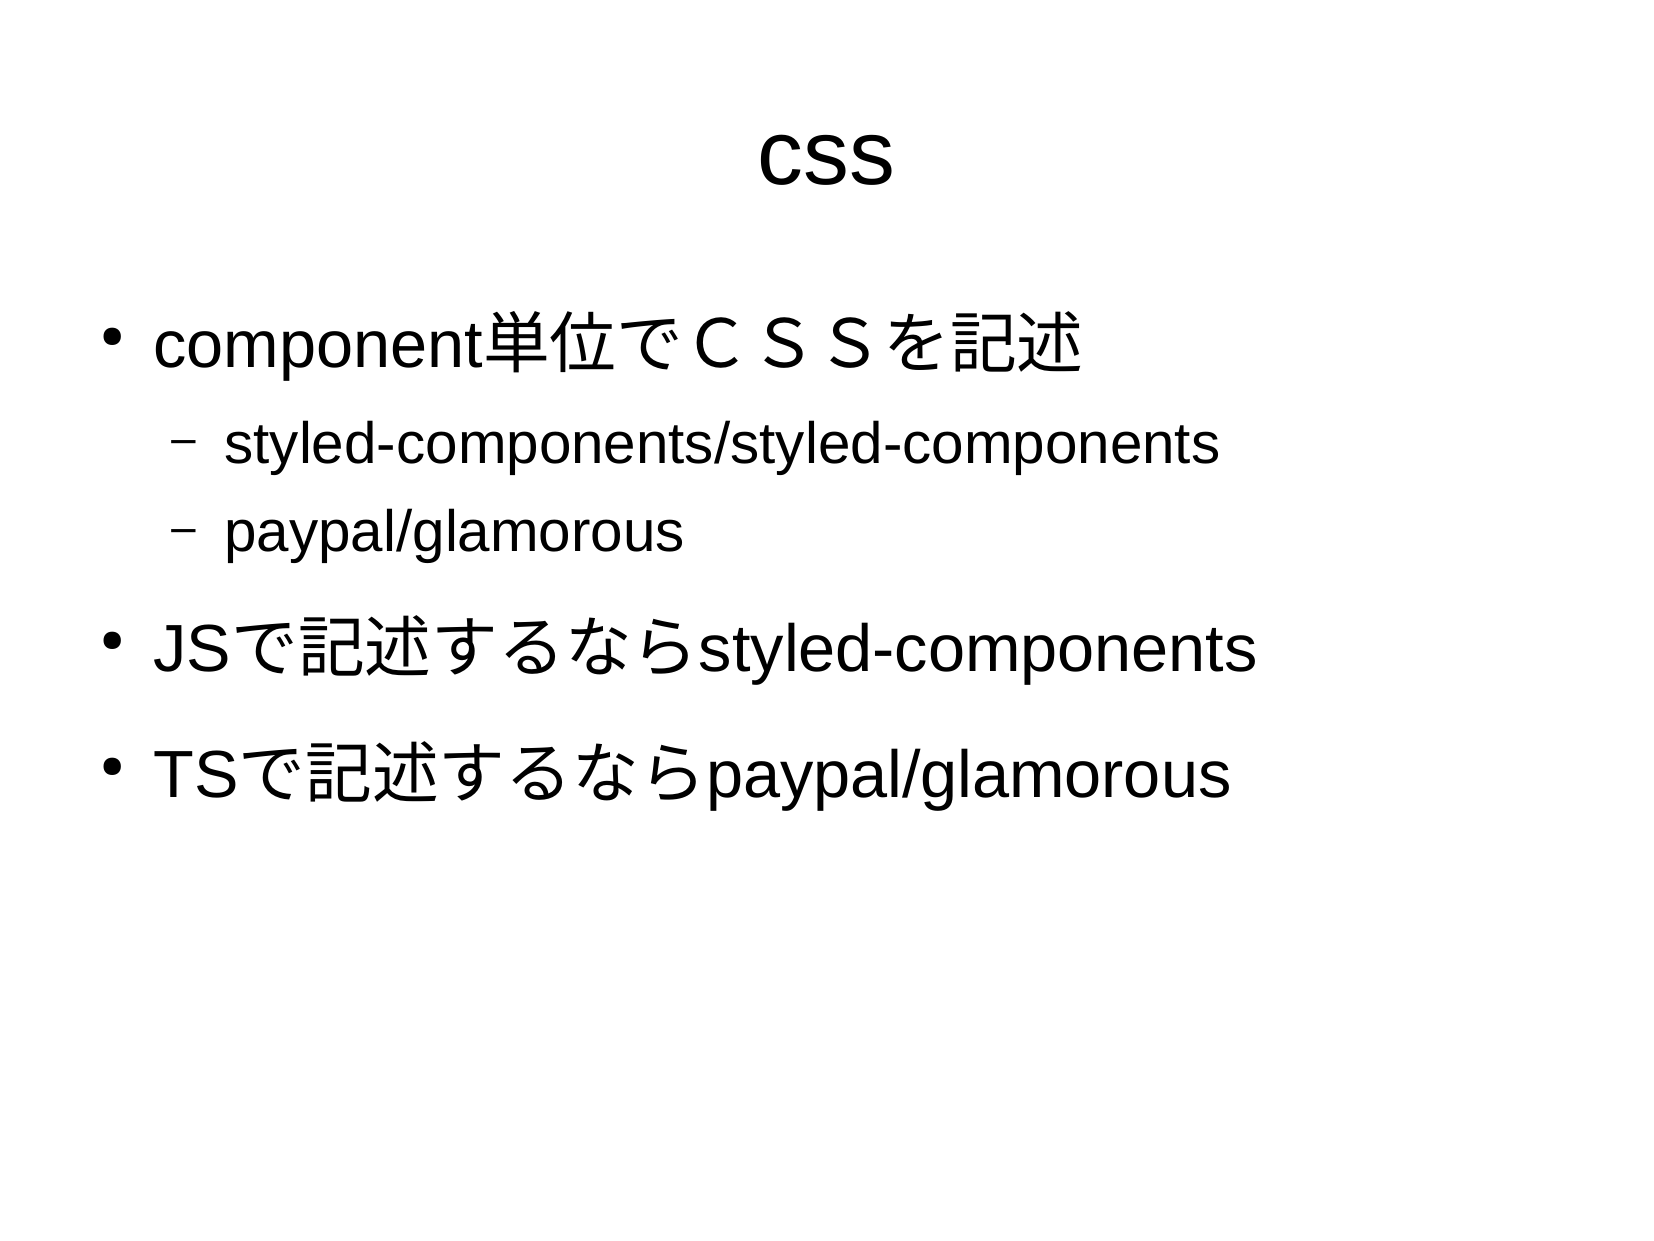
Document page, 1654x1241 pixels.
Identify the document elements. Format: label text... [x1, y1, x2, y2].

title css [82, 49, 1571, 257]
list component単位でＣＳＳを記述 styled-components/styled-components paypal/glamorous JSで記述するならstyled-components TSで記述するならpaypal/glamorous [82, 290, 1571, 1010]
